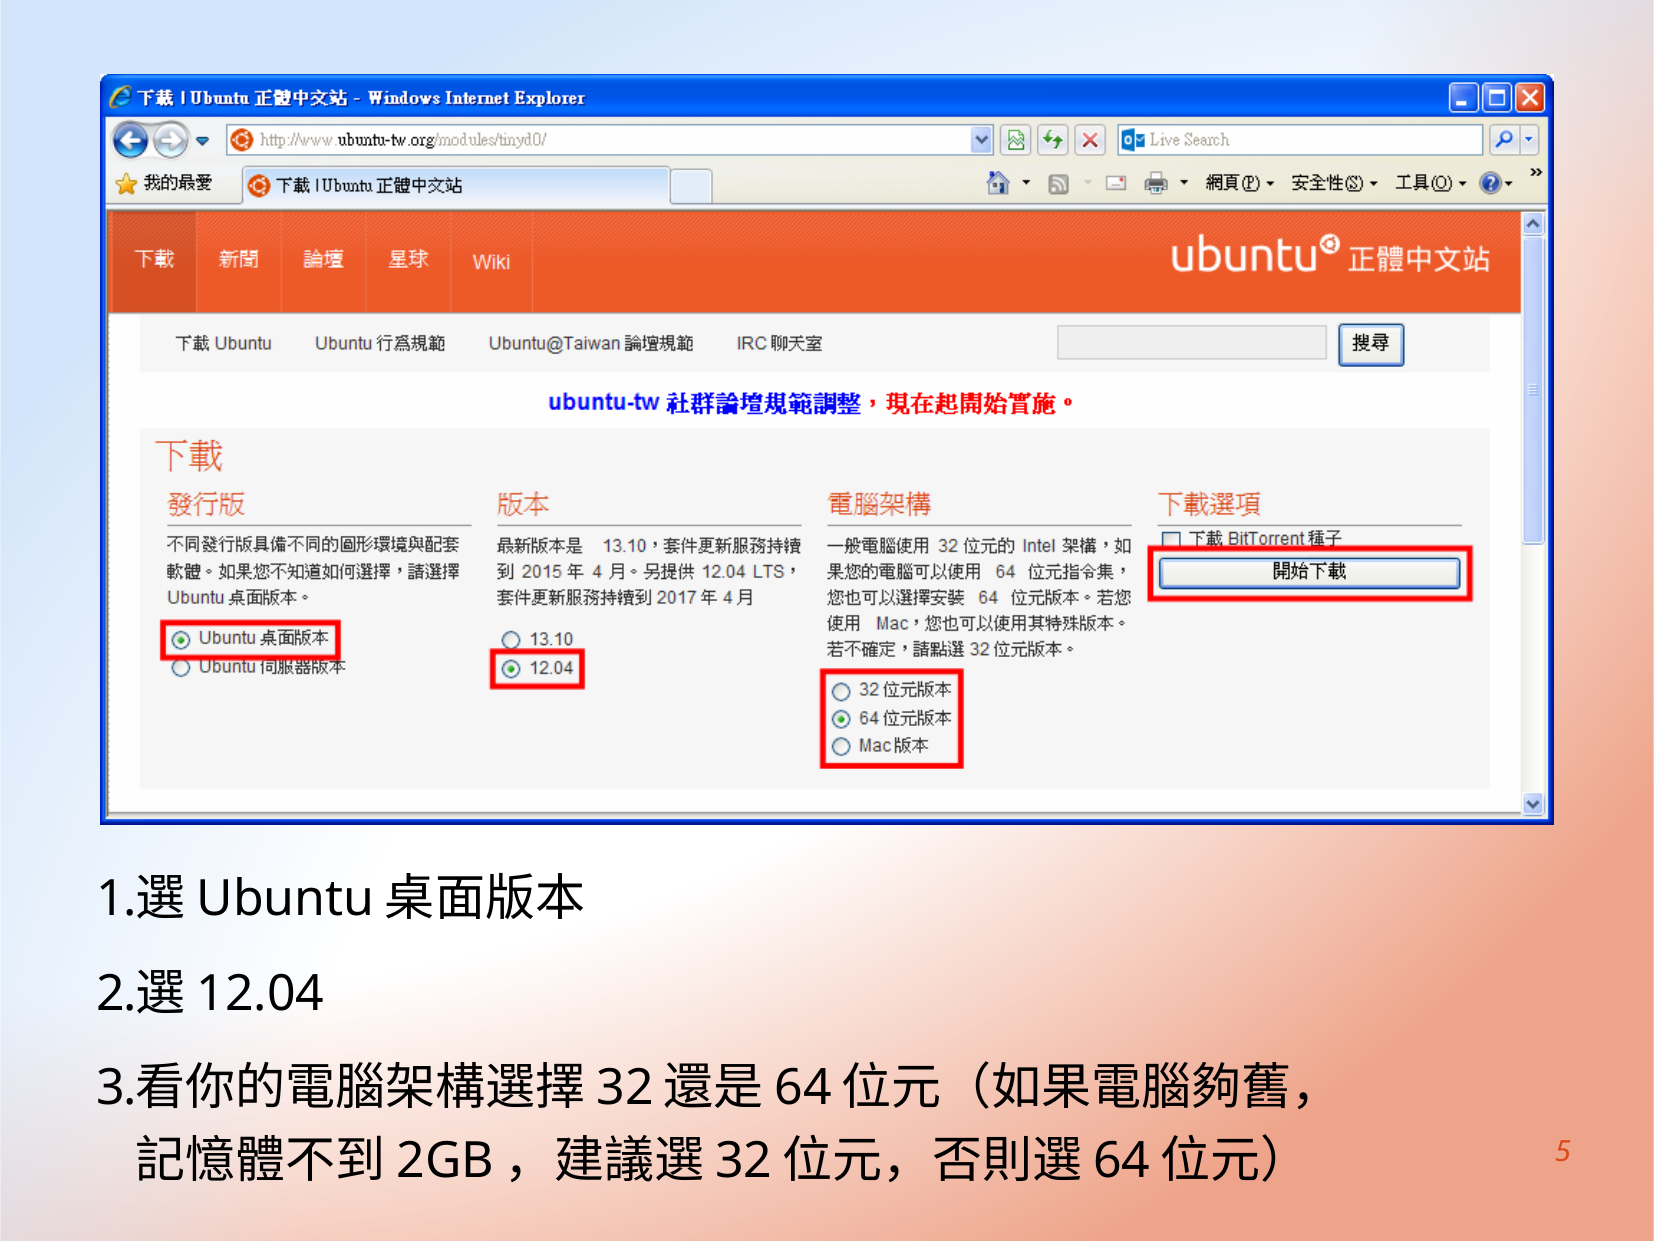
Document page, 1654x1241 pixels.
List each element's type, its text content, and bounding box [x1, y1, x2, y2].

list 選Ubuntu桌面版本 選12.04 看你的電腦架構選擇32還是64位元（如果電腦夠舊， 記憶體不到2GB，建議選32位元，否則選64位元） [82, 857, 1571, 1201]
picture [0, 0, 1654, 1241]
